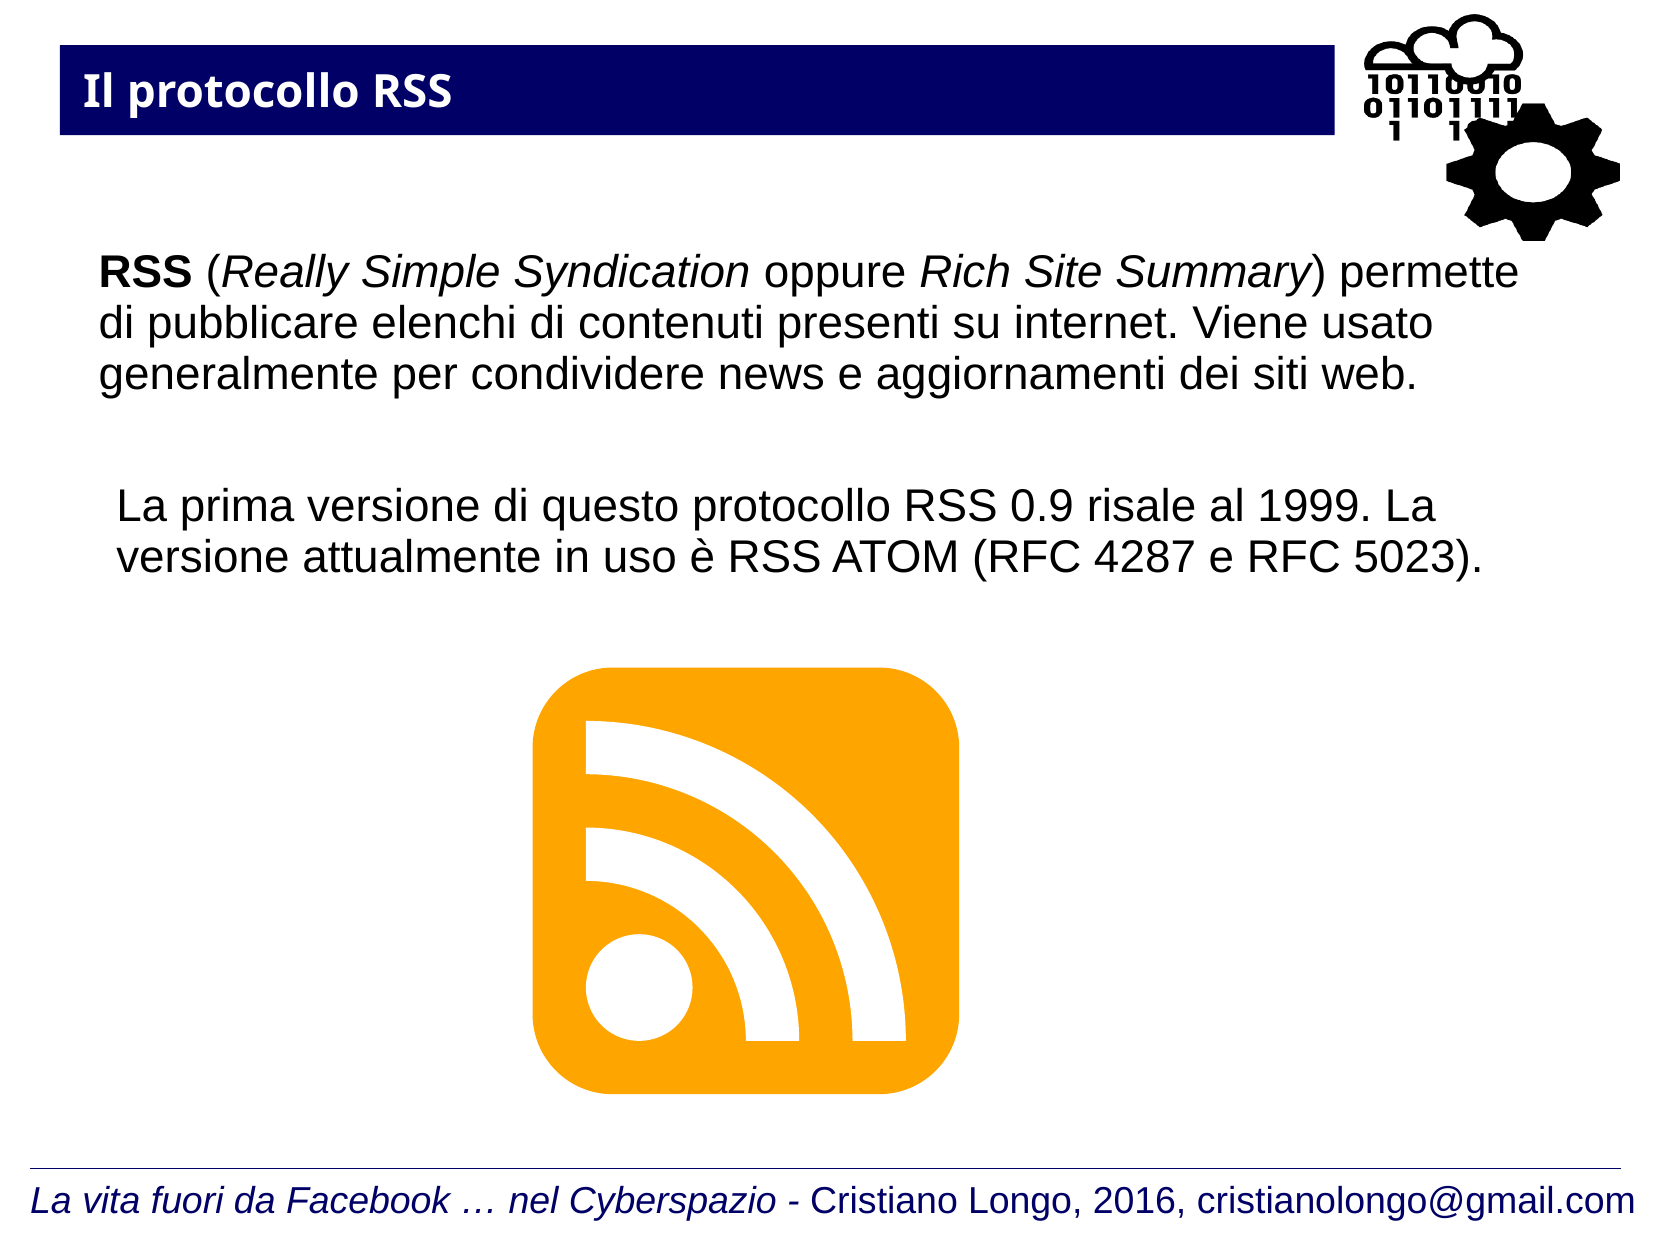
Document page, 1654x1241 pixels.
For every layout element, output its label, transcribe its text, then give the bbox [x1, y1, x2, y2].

text_box La vita fuori da Facebook … nel Cyberspazio - Cristiano Longo, 2016, cristianolongo@gmail.com [15, 1168, 1653, 1241]
text_box La prima versione di questo protocollo RSS 0.9 risale al 1999. La versione attualmente in uso è RSS ATOM (RFC 4287 e RFC 5023). [45, 480, 1546, 676]
picture [531, 666, 961, 1096]
picture [1364, 14, 1620, 241]
list Il protocollo RSS [59, 45, 1335, 136]
text_box RSS (Really Simple Syndication oppure Rich Site Summary) permette di pubblicare elenchi di contenuti presenti su internet. Viene usato generalmente per condividere news e aggiornamenti dei siti web. [27, 245, 1528, 516]
